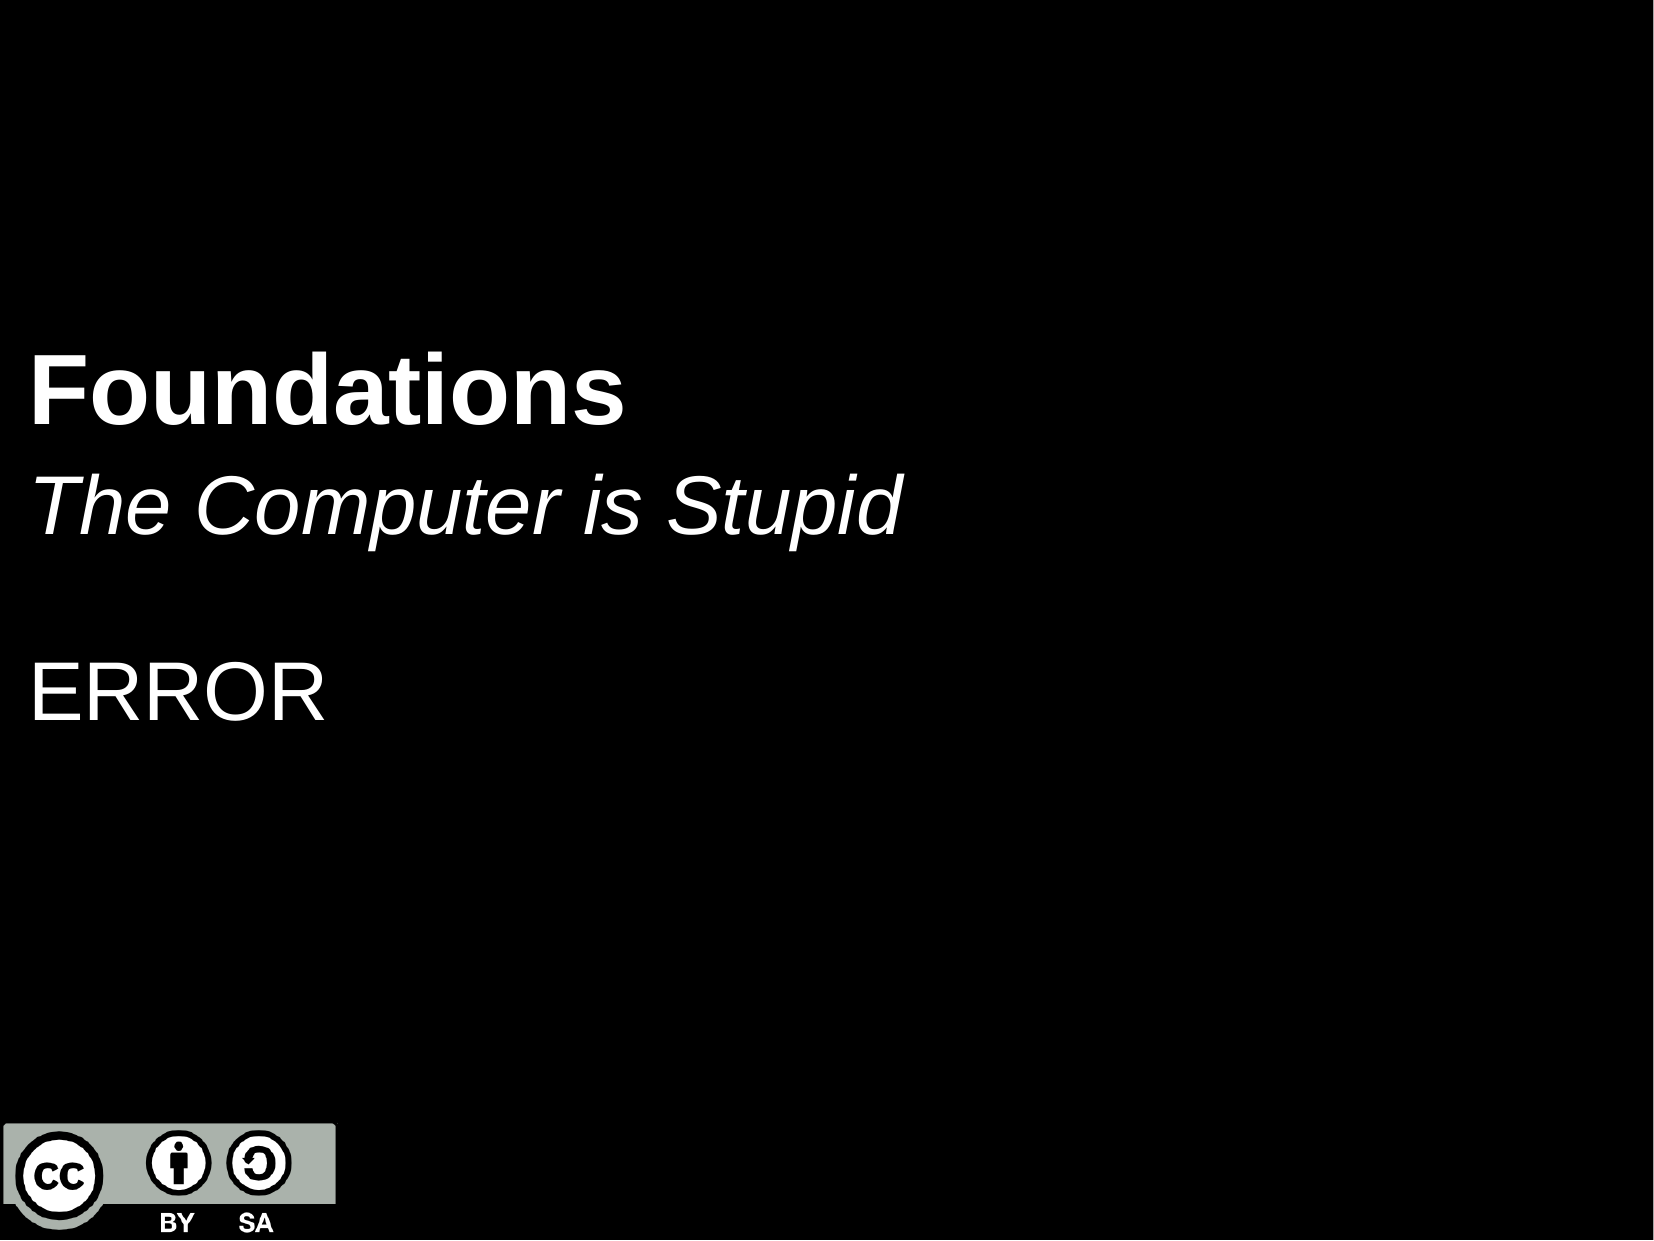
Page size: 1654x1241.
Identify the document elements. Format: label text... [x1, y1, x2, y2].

picture [0, 1120, 338, 1239]
text_box Foundations The Computer is Stupid ERROR [28, 333, 1623, 740]
